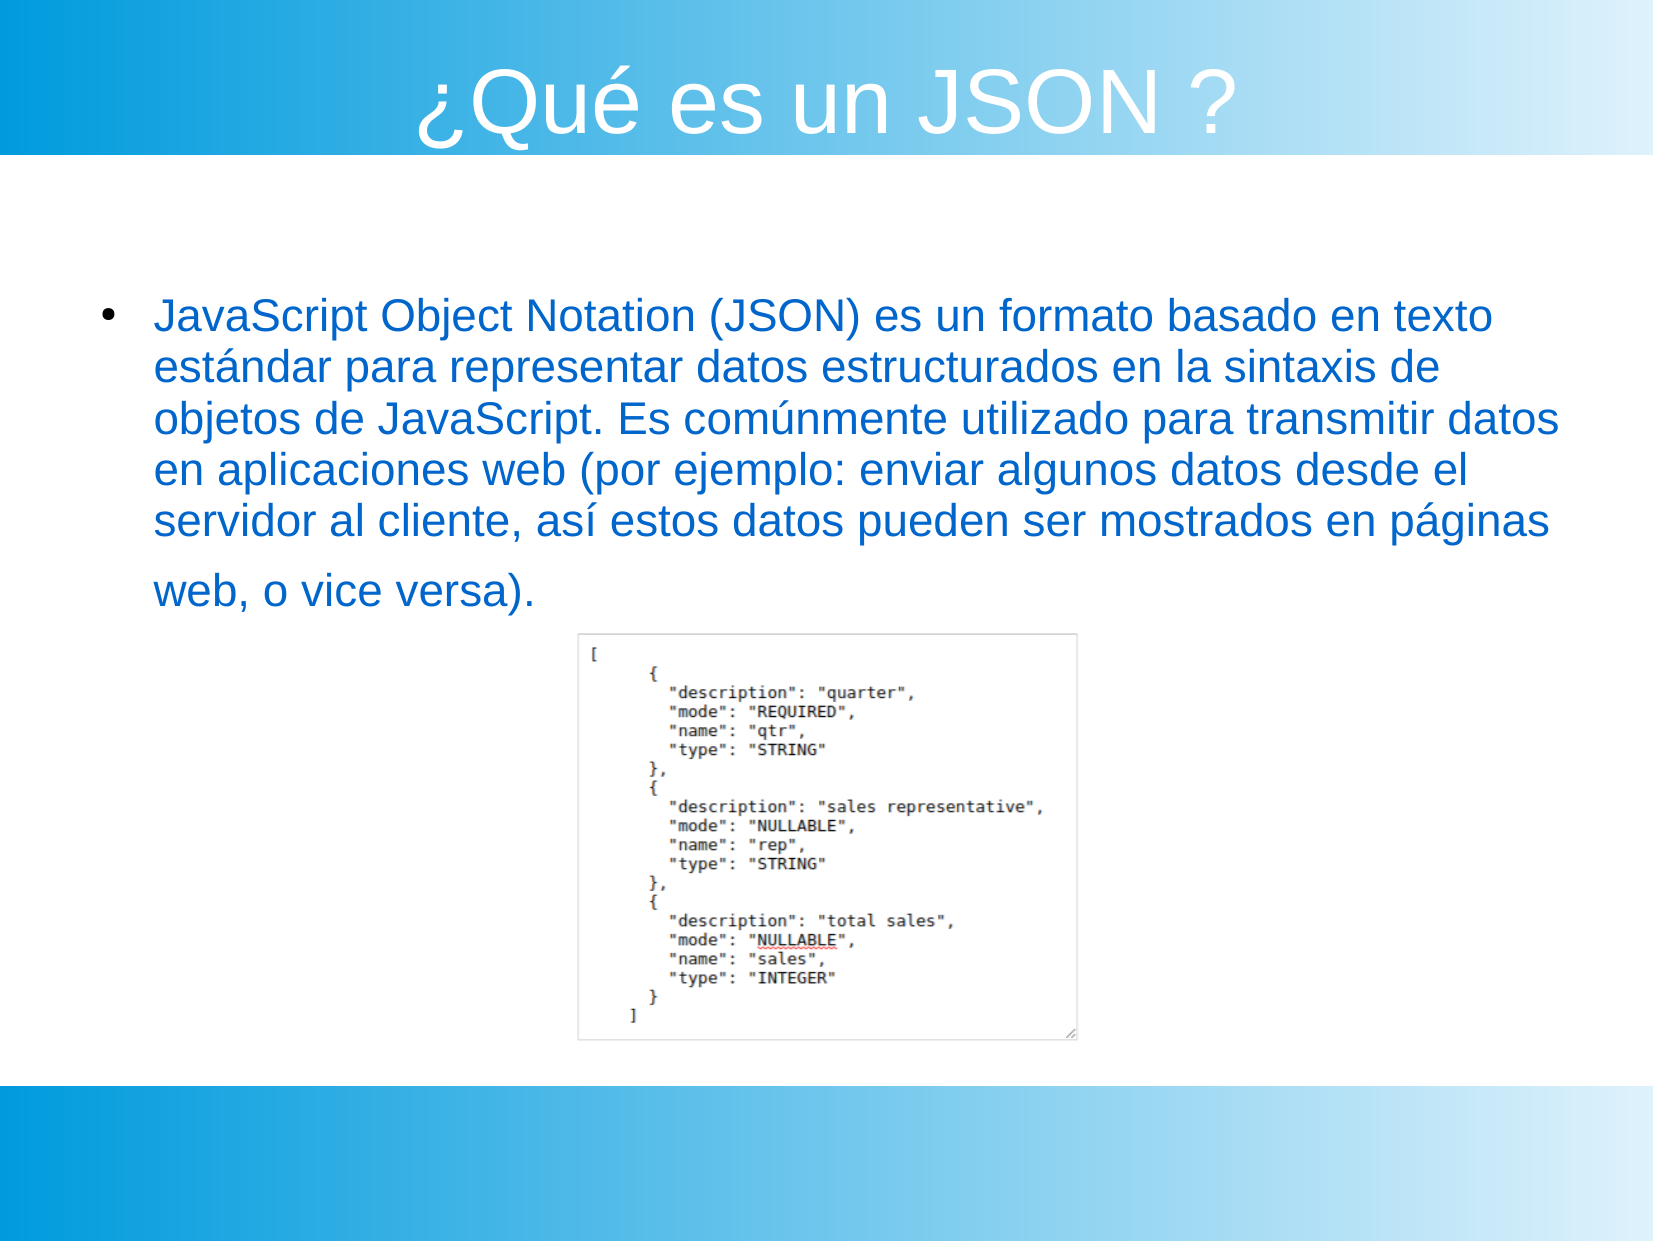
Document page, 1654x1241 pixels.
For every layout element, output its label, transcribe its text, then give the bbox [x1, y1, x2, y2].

title ¿Qué es un JSON ? [82, 49, 1571, 155]
list JavaScript Object Notation (JSON) es un formato basado en texto estándar para representar datos estructurados en la sintaxis de objetos de JavaScript. Es comúnmente utilizado para transmitir datos en aplicaciones web (por ejemplo: enviar algunos datos desde el servidor al cliente, así estos datos pueden ser mostrados en páginas web, o vice versa). [82, 290, 1571, 1010]
picture [566, 626, 1089, 1052]
